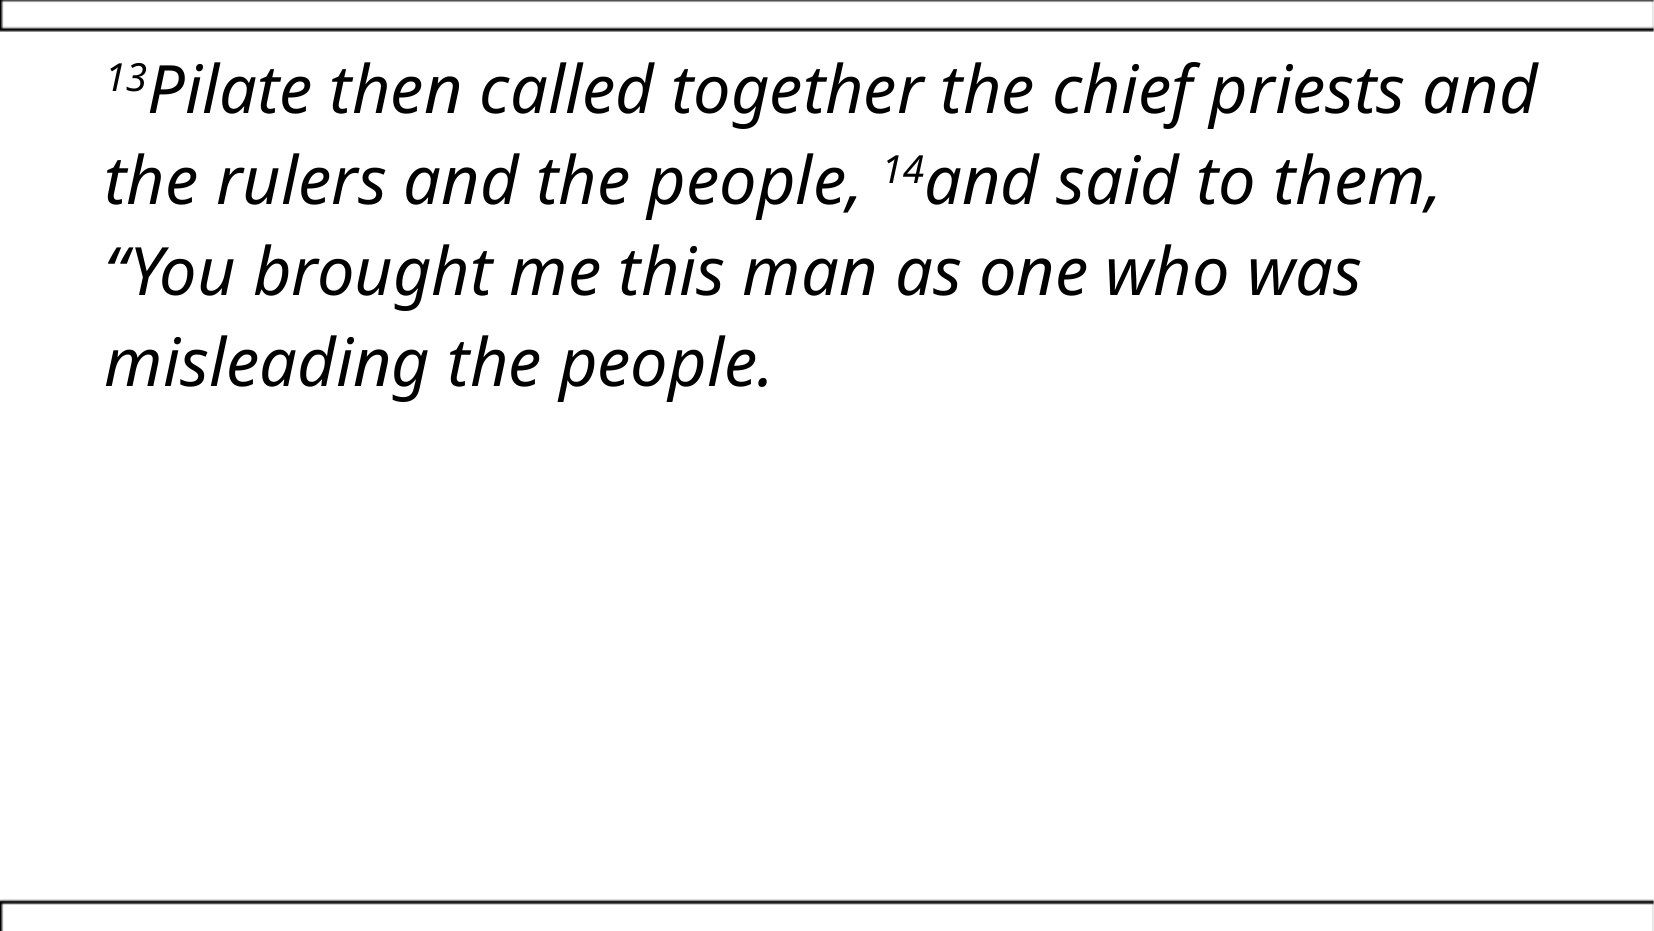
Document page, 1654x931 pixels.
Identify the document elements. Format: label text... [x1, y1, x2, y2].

picture [0, 0, 1654, 931]
text_box 13Pilate then called together the chief priests and the rulers and the people, 14and said to them, “You brought me this man as one who was misleading the people. [90, 35, 1576, 406]
